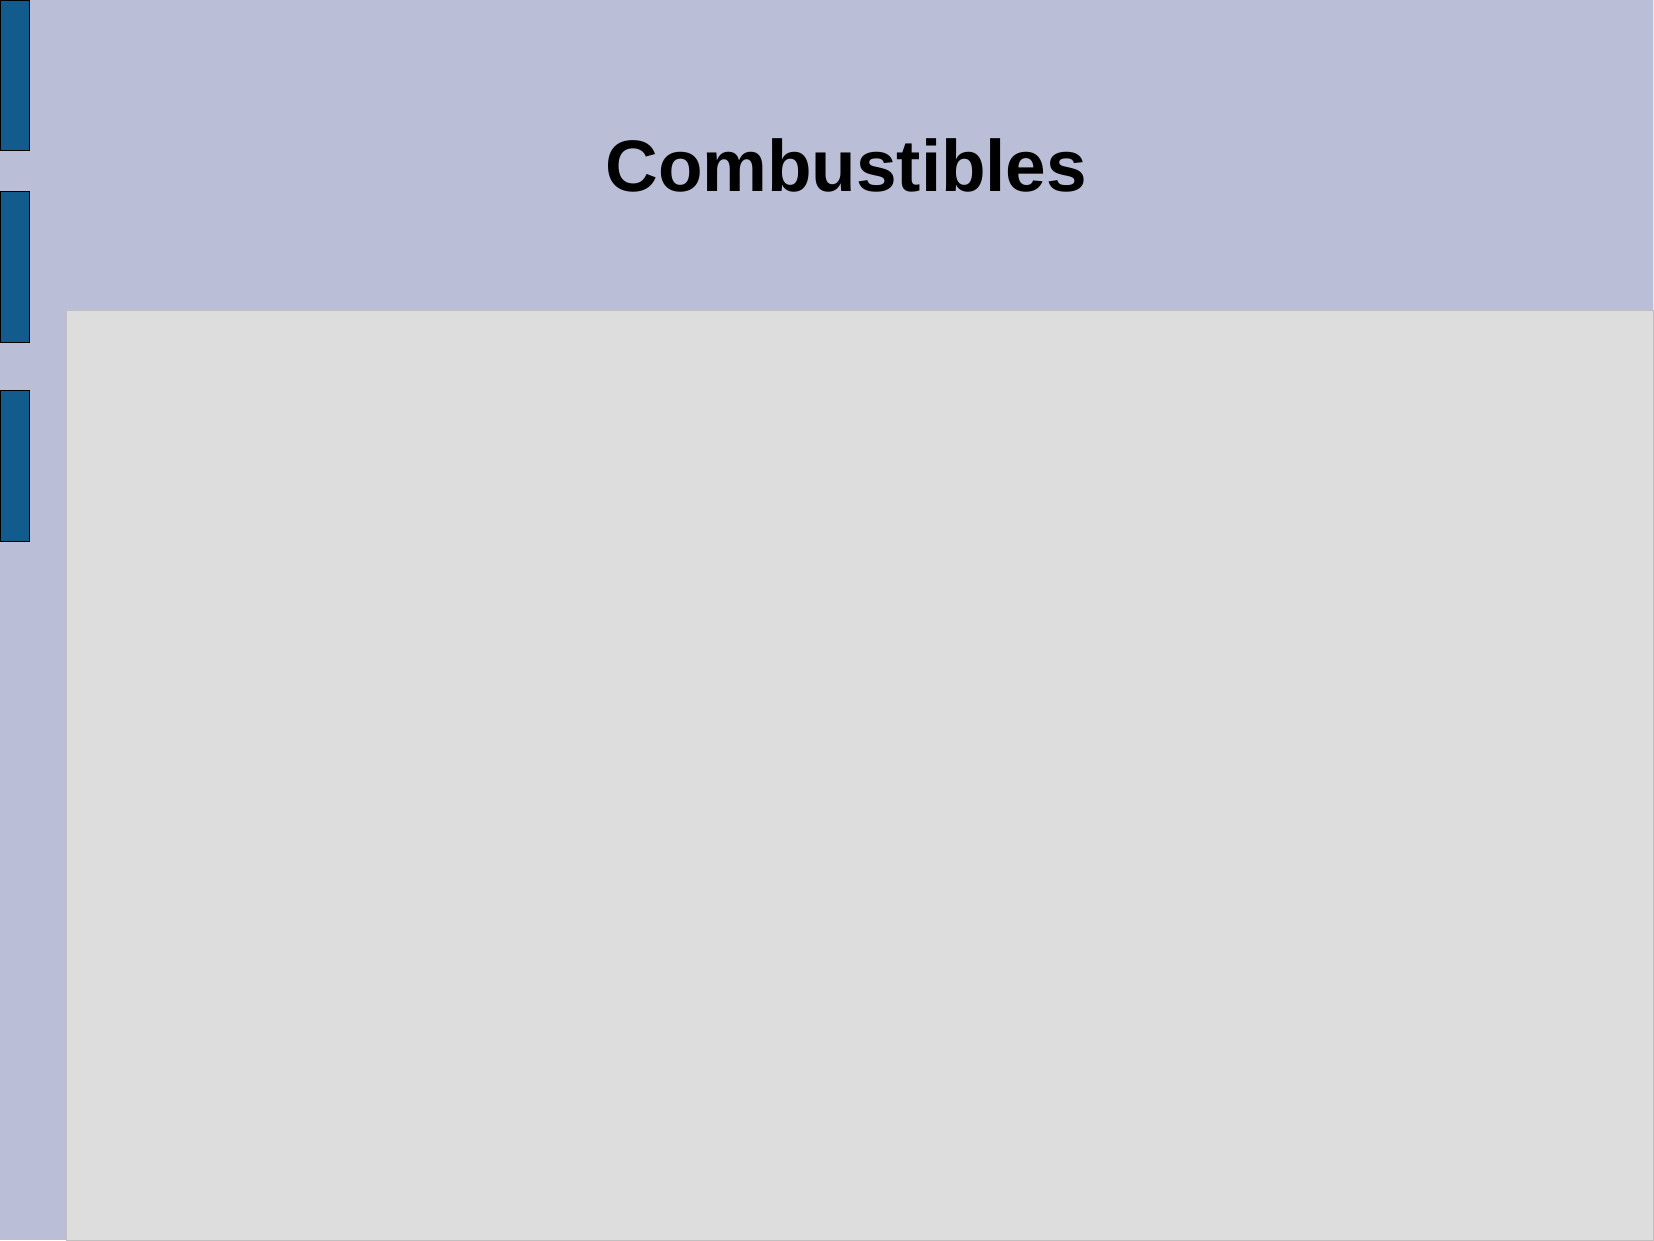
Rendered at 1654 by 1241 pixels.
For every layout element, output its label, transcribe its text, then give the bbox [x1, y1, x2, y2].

text_box Combustibles [590, 118, 1123, 215]
